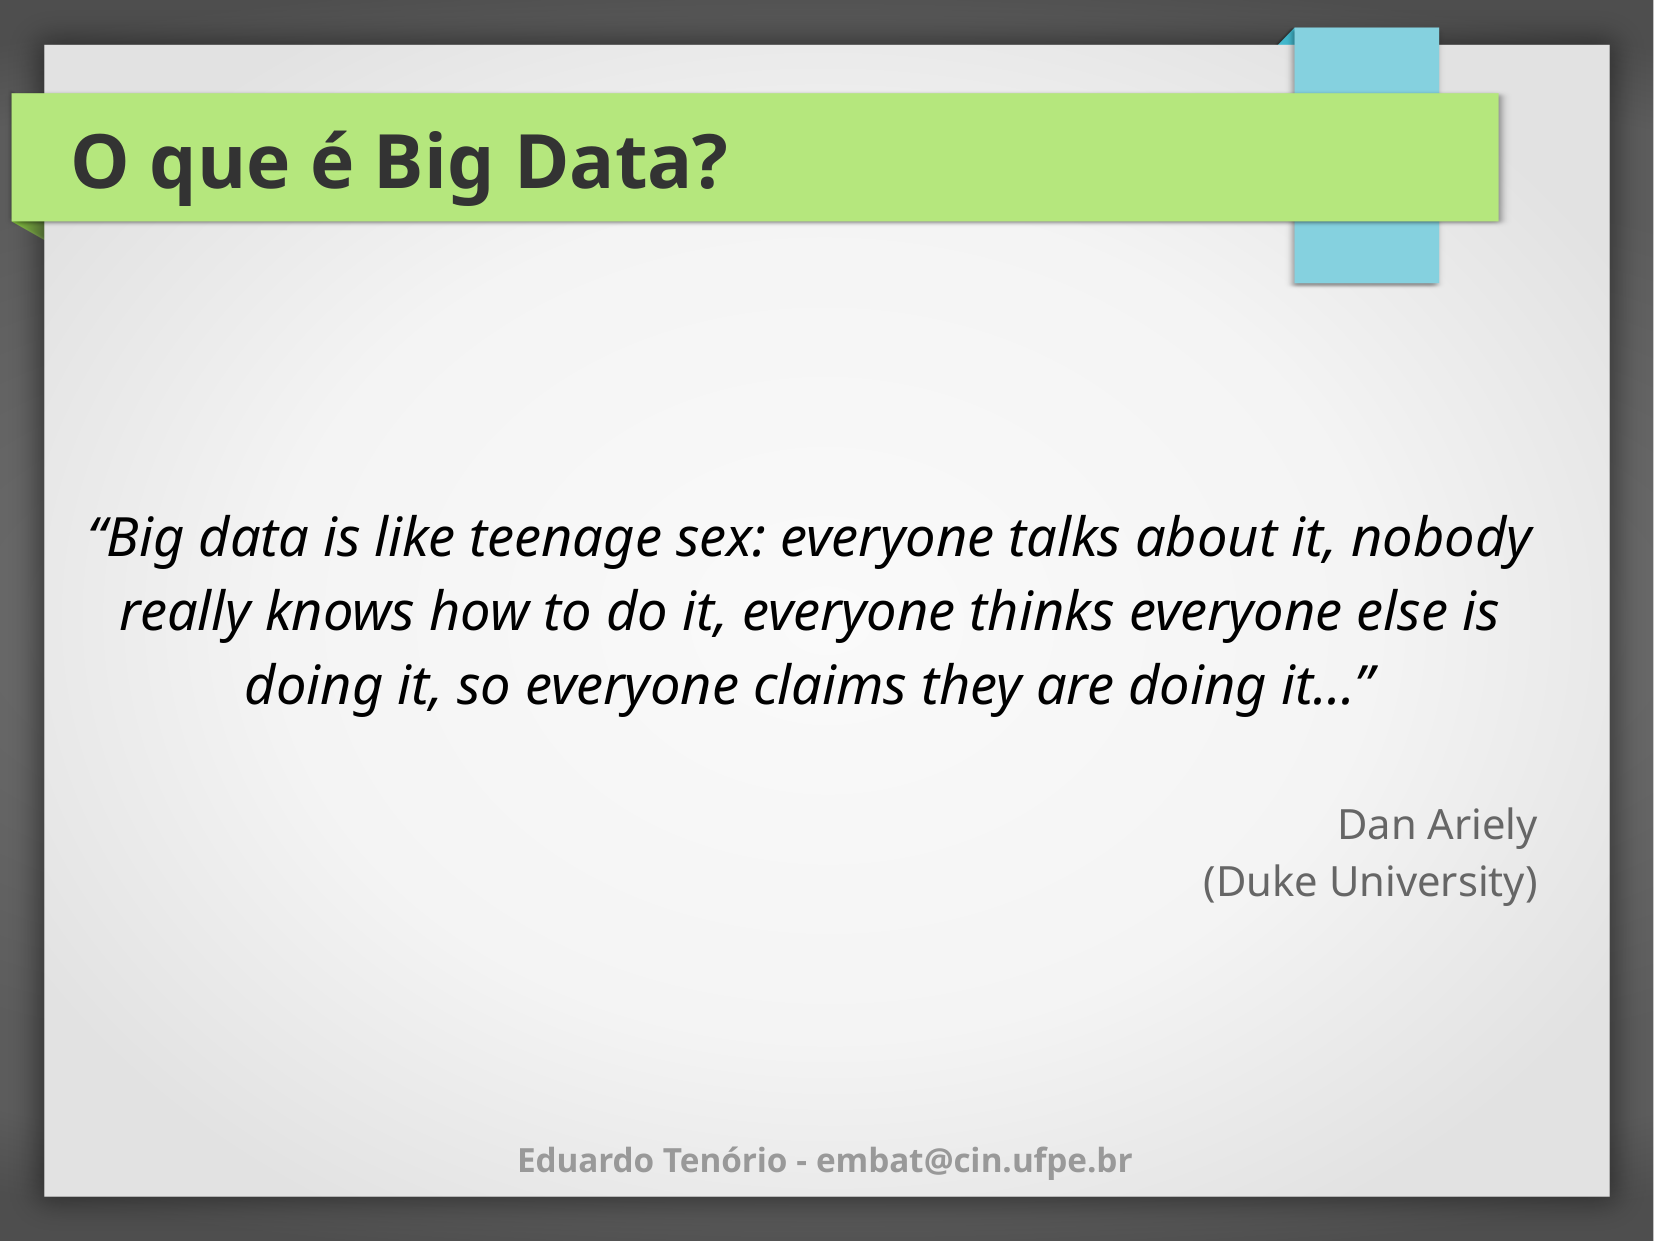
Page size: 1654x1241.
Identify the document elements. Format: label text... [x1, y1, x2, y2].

text_box Eduardo Tenório - embat@cin.ufpe.br [45, 1130, 1606, 1201]
picture [0, 0, 1654, 1241]
title O que é Big Data? [70, 97, 1229, 221]
subtitle “Big data is like teenage sex: everyone talks about it, nobody really knows how to do it, everyone thinks everyone else is doing it, so everyone claims they are doing it...” Dan Ariely (Duke University) [82, 343, 1538, 1063]
